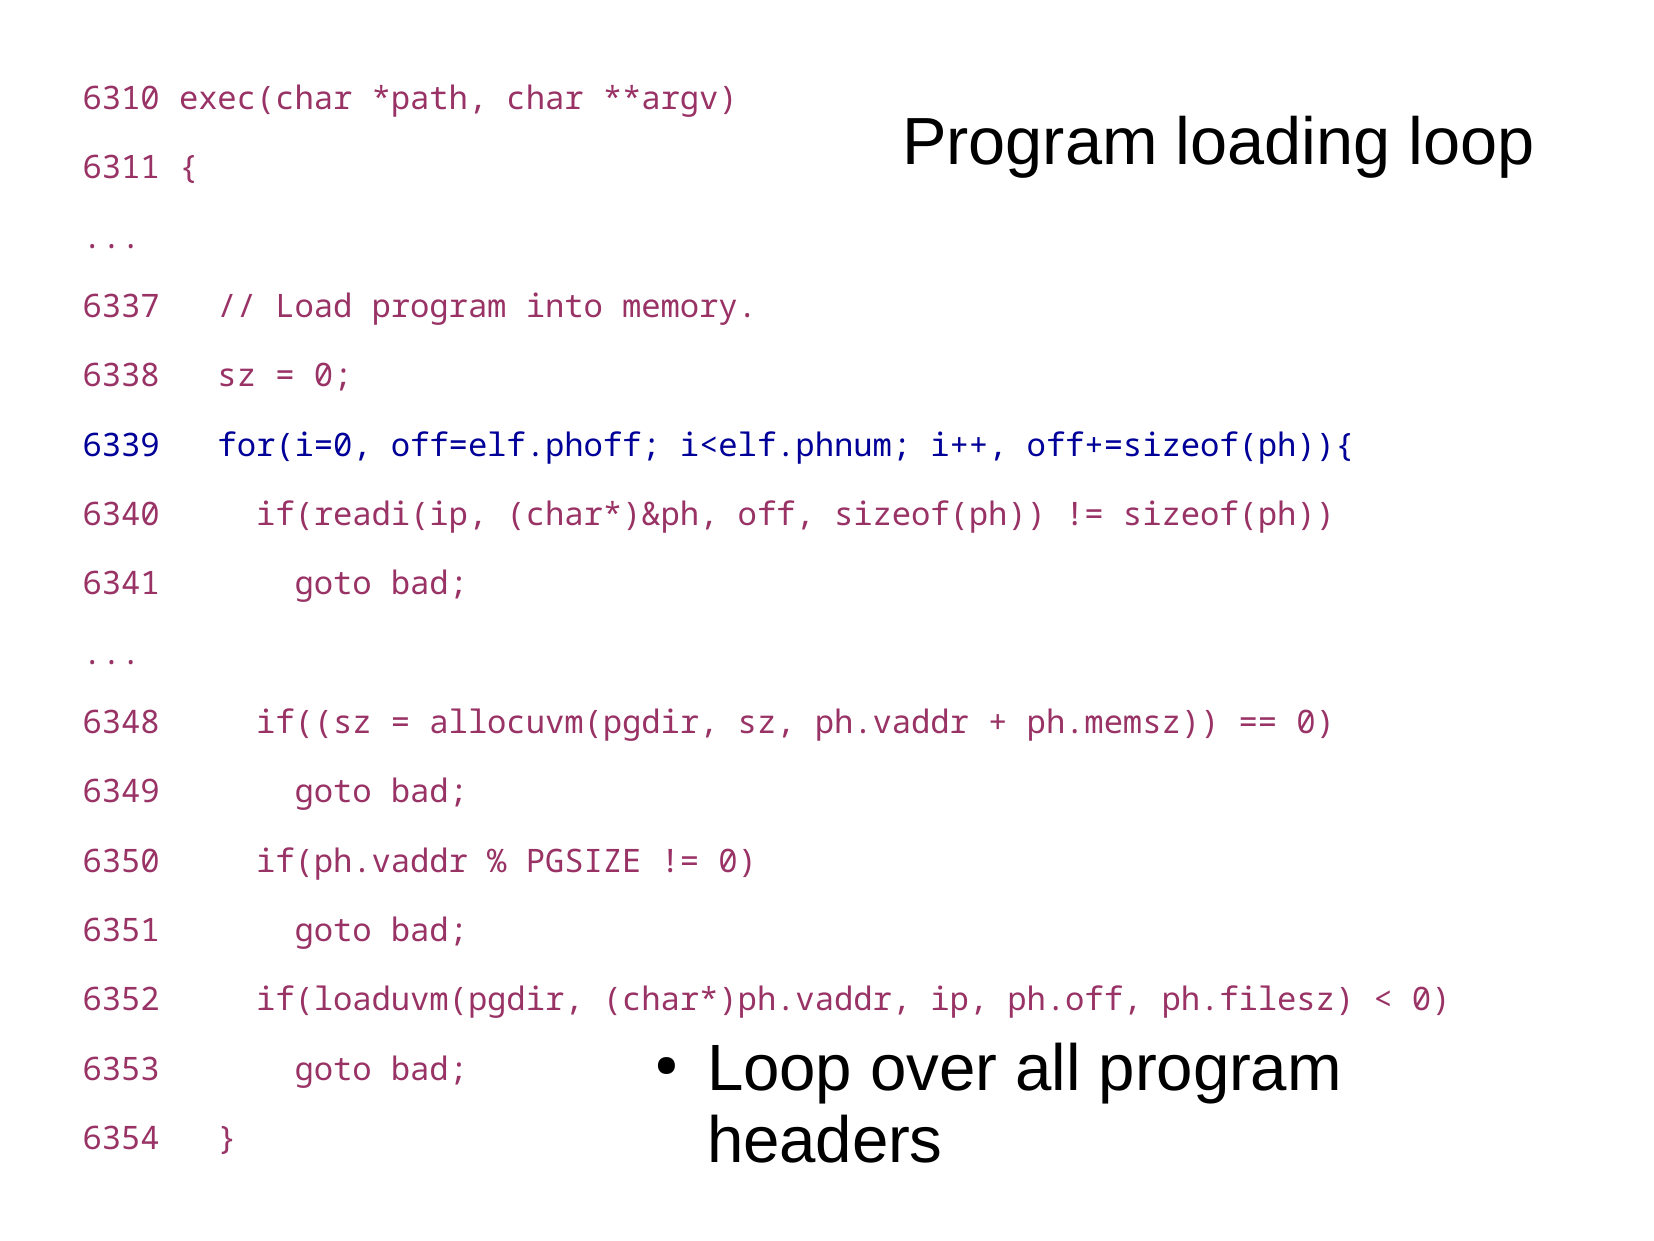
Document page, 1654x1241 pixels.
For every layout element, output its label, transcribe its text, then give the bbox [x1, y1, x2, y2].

list Loop over all program headers [637, 1031, 1530, 1179]
list 6310 exec(char *path, char **argv) 6311 { ... 6337 // Load program into memory. 6338 sz = 0; 6339 for(i=0, off=elf.phoff; i<elf.phnum; i++, off+=sizeof(ph)){ 6340 if(readi(ip, (char*)&ph, off, sizeof(ph)) != sizeof(ph)) 6341 goto bad; ... 6348 if((sz = allocuvm(pgdir, sz, ph.vaddr + ph.memsz)) == 0) 6349 goto bad; 6350 if(ph.vaddr % PGSIZE != 0) 6351 goto bad; 6352 if(loaduvm(pgdir, (char*)ph.vaddr, ip, ph.off, ph.filesz) < 0) 6353 goto bad; 6354 } [82, 75, 1571, 1163]
title Program loading loop [825, 37, 1613, 245]
